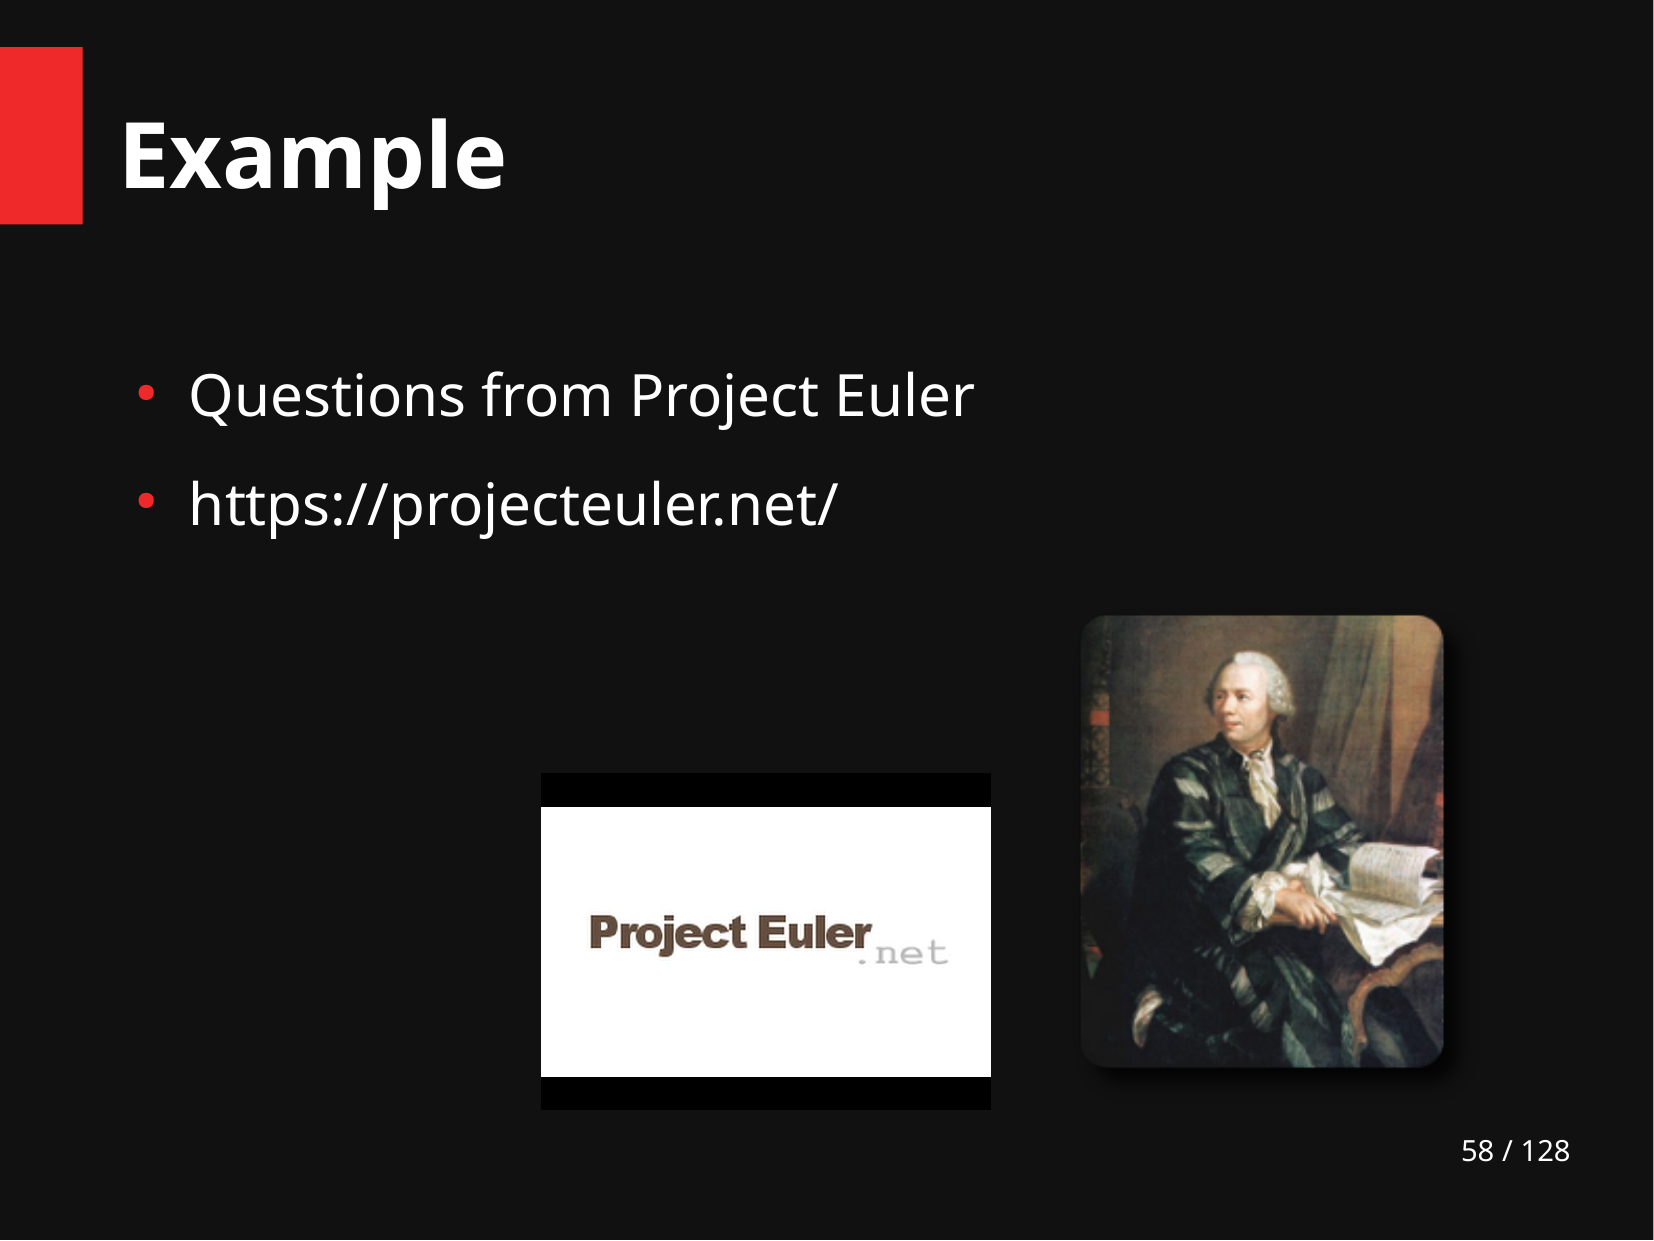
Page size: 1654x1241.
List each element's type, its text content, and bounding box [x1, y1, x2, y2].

list Questions from Project Euler https://projecteuler.net/ [118, 354, 1536, 1074]
picture [541, 773, 991, 1111]
title Example [118, 49, 1571, 257]
picture [1068, 603, 1486, 1111]
